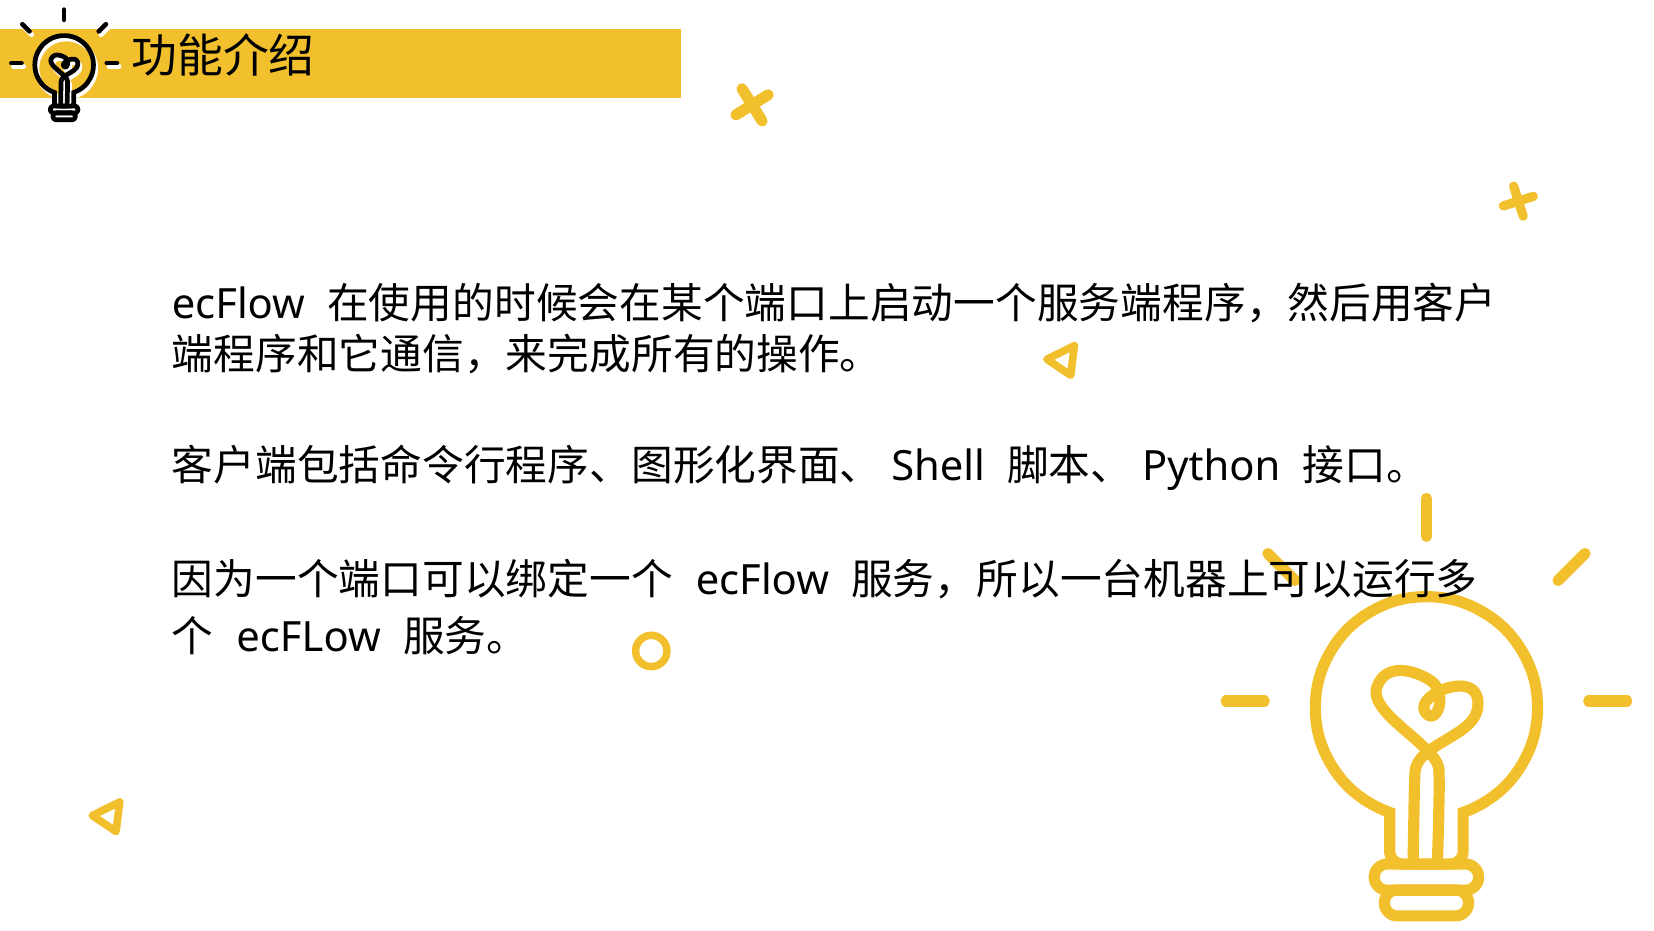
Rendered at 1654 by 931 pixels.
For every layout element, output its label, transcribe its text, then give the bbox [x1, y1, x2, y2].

title 功能介绍 [131, 16, 578, 97]
text_box ecFlow 在使用的时候会在某个端口上启动一个服务端程序，然后用客户端程序和它通信，来完成所有的操作。 客户端包括命令行程序、图形化界面、Shell 脚本、Python 接口。 因为一个端口可以绑定一个 ecFlow 服务，所以一台机器上可以运行多个 ecFLow 服务。 [171, 150, 1501, 788]
